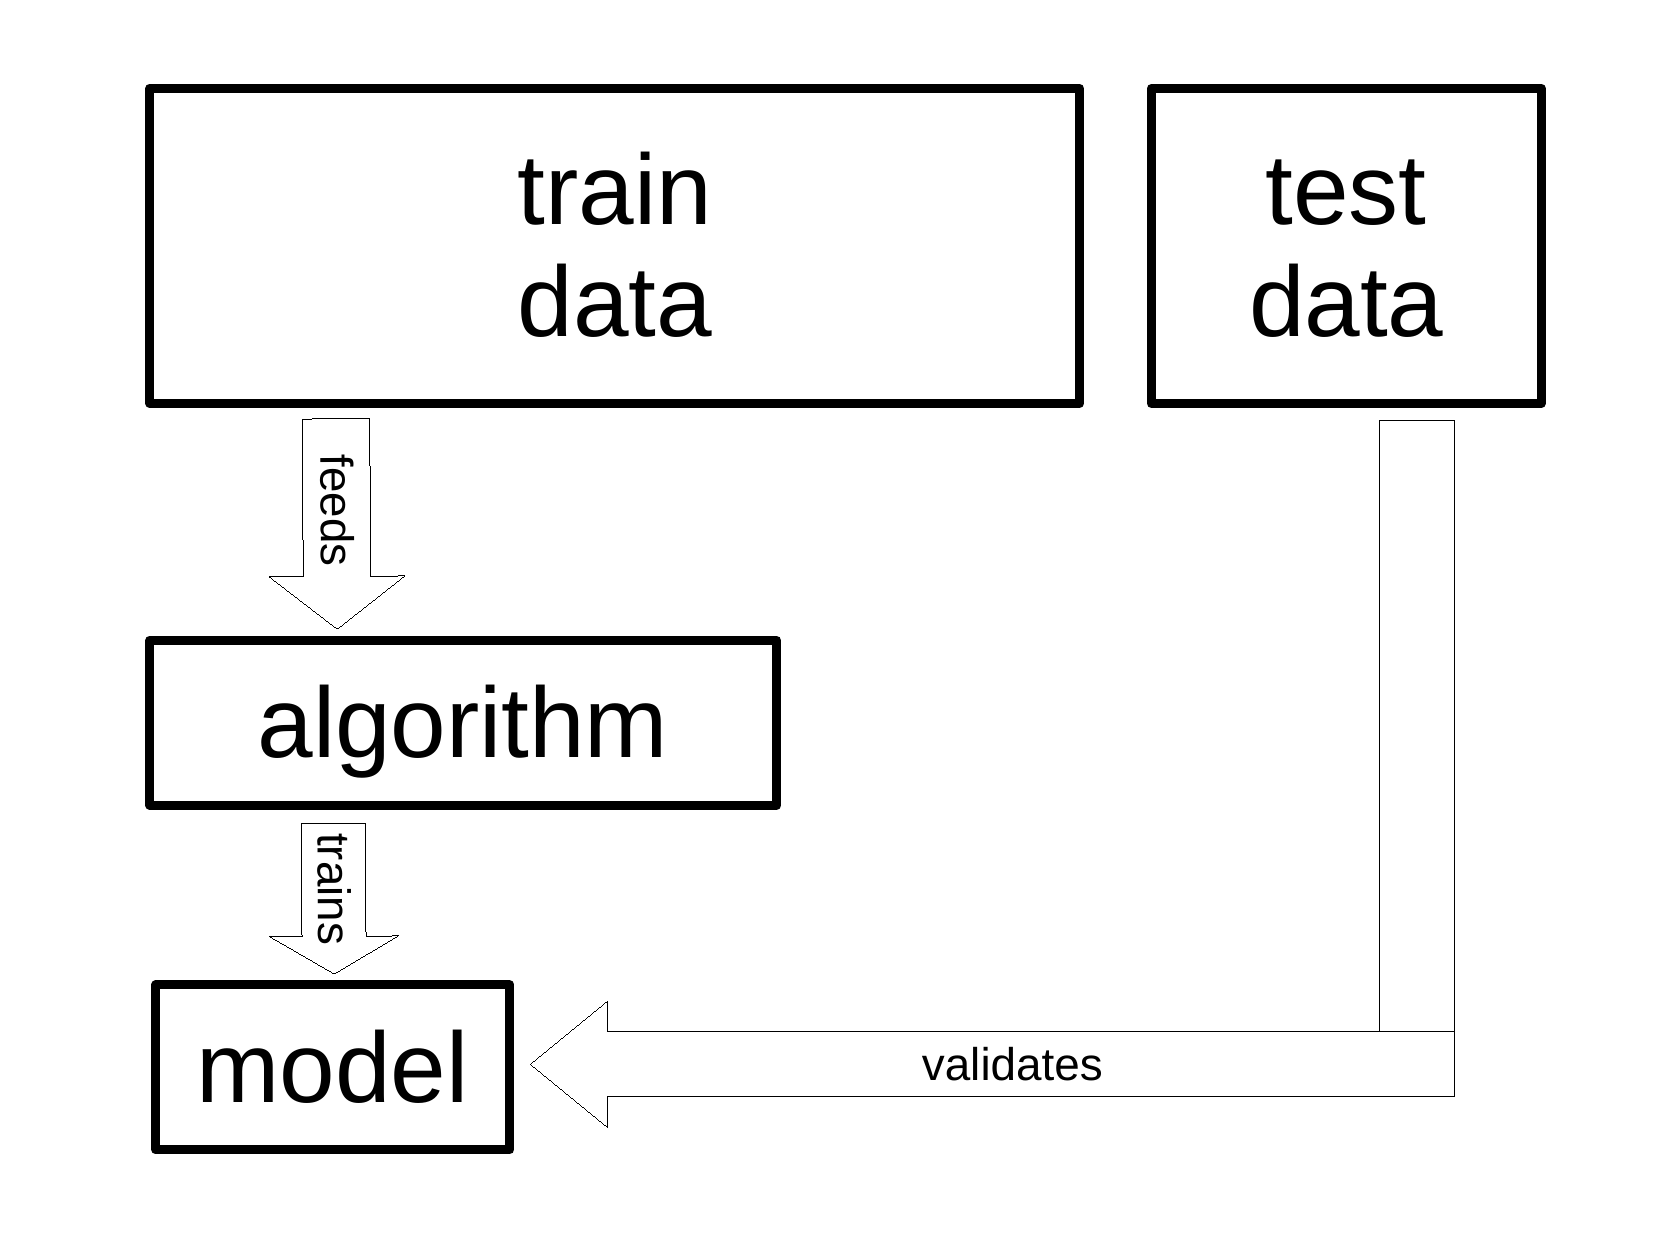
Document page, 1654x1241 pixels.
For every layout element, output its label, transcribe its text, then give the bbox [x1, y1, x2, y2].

text_box validates [530, 1001, 1455, 1128]
text_box train data [149, 88, 1080, 404]
text_box test data [1151, 88, 1542, 404]
text_box model [155, 984, 510, 1150]
text_box feeds [269, 418, 405, 629]
text_box algorithm [149, 640, 777, 806]
text_box trains [269, 823, 399, 974]
